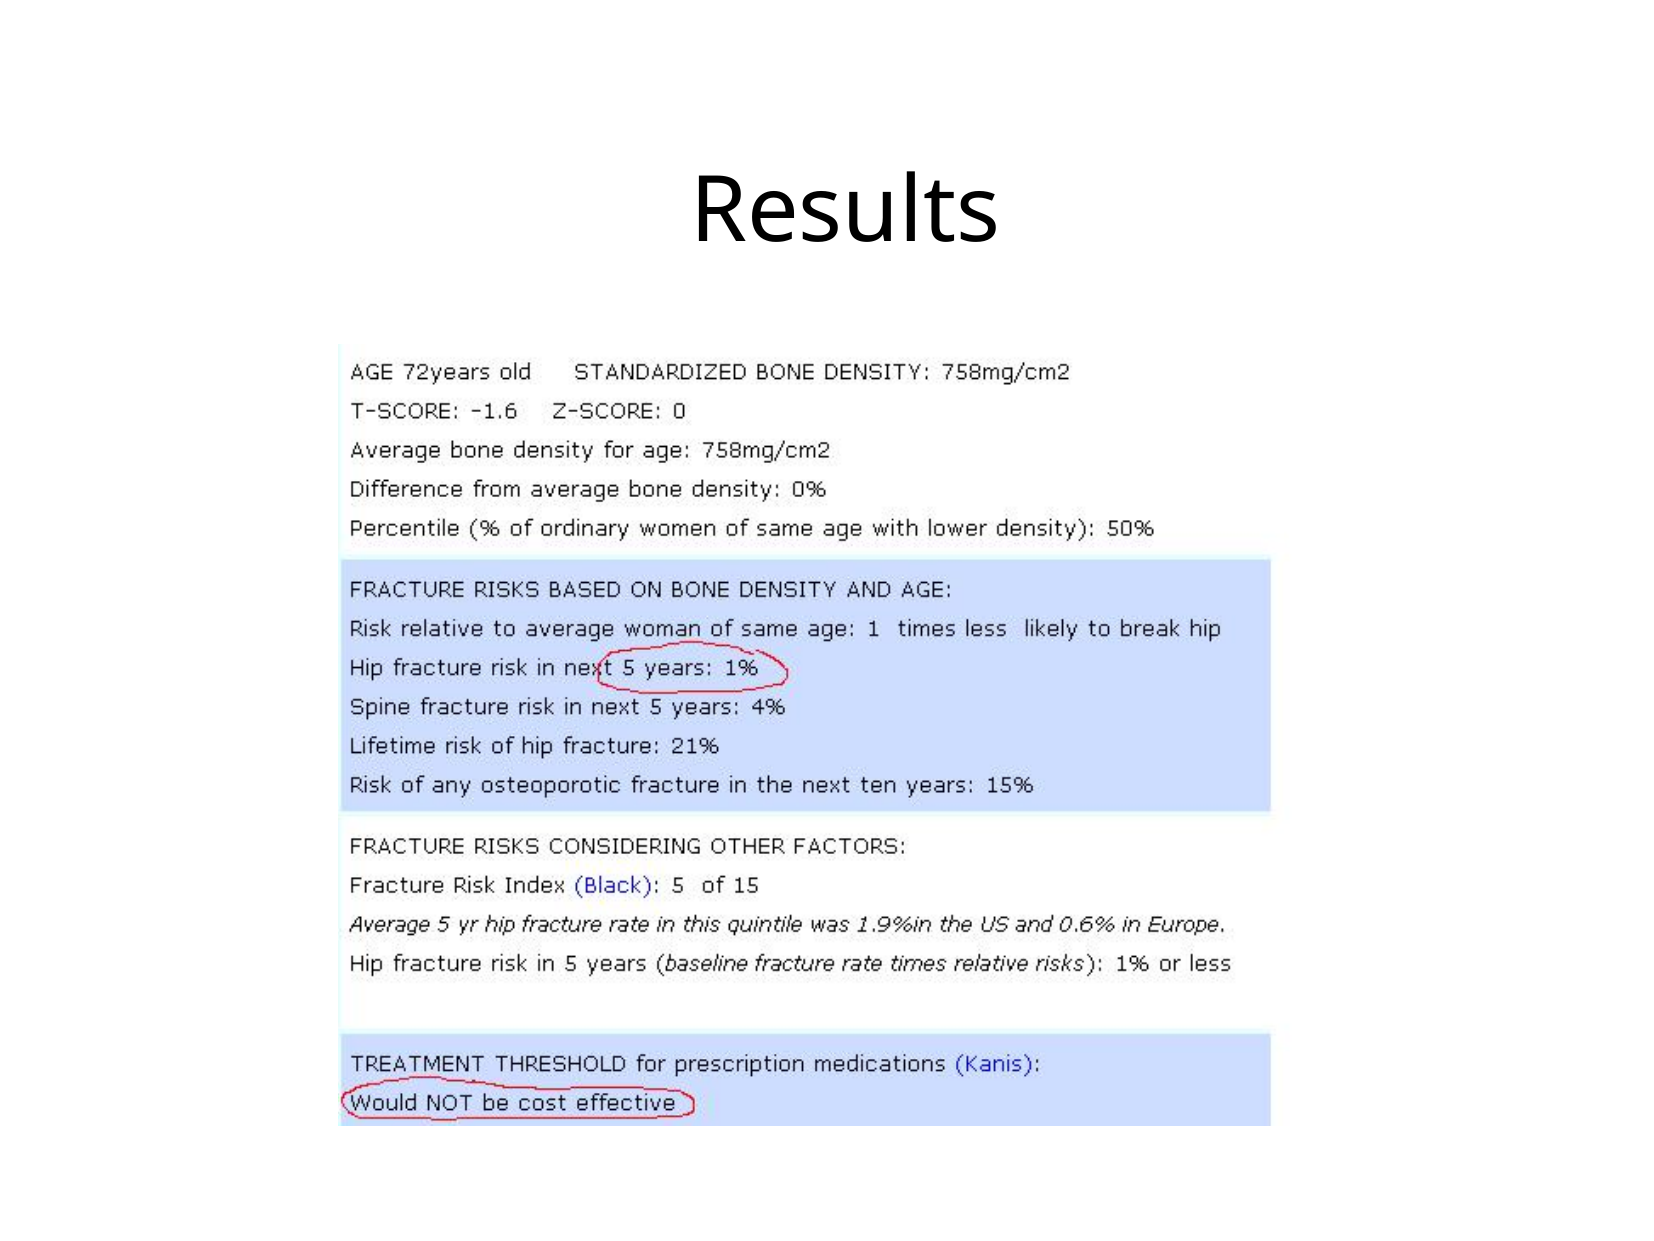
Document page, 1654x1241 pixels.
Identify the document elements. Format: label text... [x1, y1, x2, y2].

chart [338, 344, 1317, 1126]
title Results [121, 152, 1534, 260]
